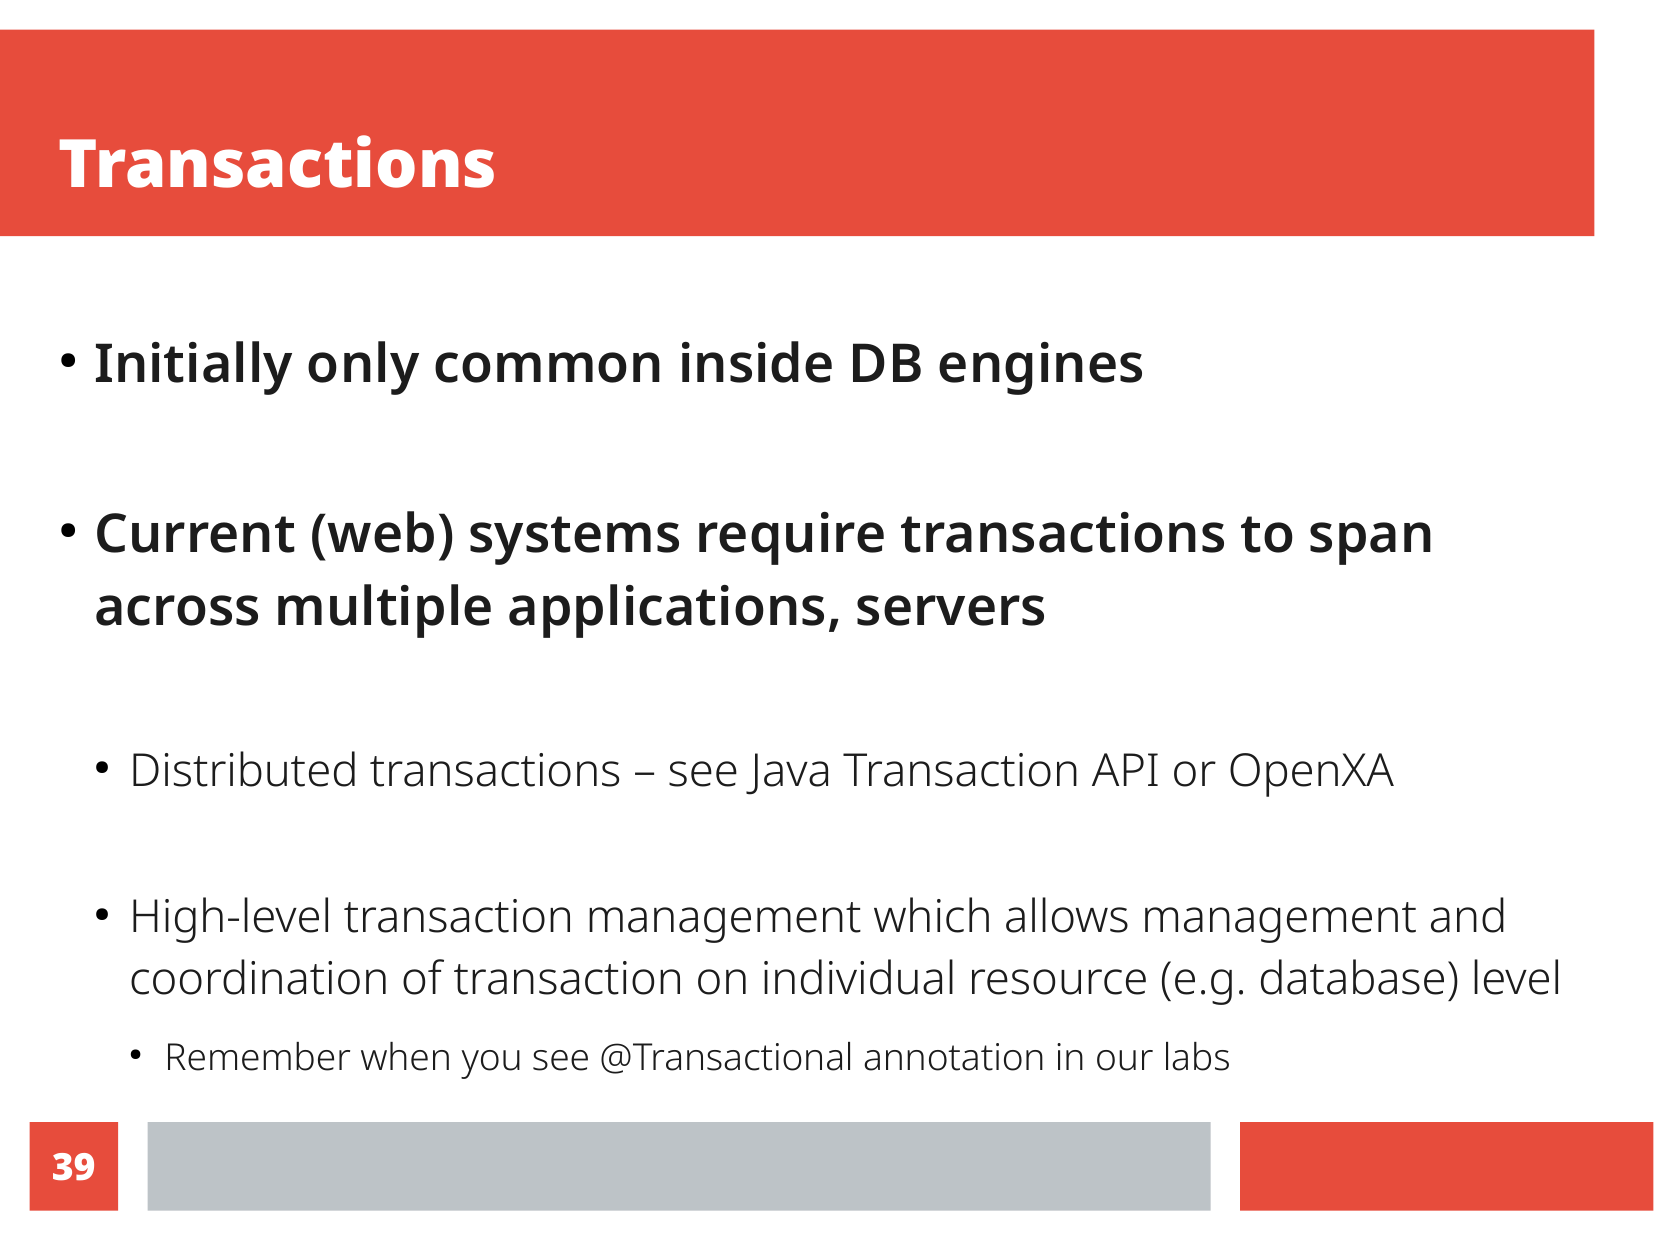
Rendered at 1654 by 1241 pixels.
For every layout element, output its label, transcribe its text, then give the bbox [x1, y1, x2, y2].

title Transactions [59, 59, 1595, 207]
list Initially only common inside DB engines Current (web) systems require transactions to span across multiple applications, servers Distributed transactions – see Java Transaction API or OpenXA High-level transaction management which allows management and coordination of transaction on individual resource (e.g. database) level Remember when you see @Transactional annotation in our labs [59, 324, 1565, 1093]
